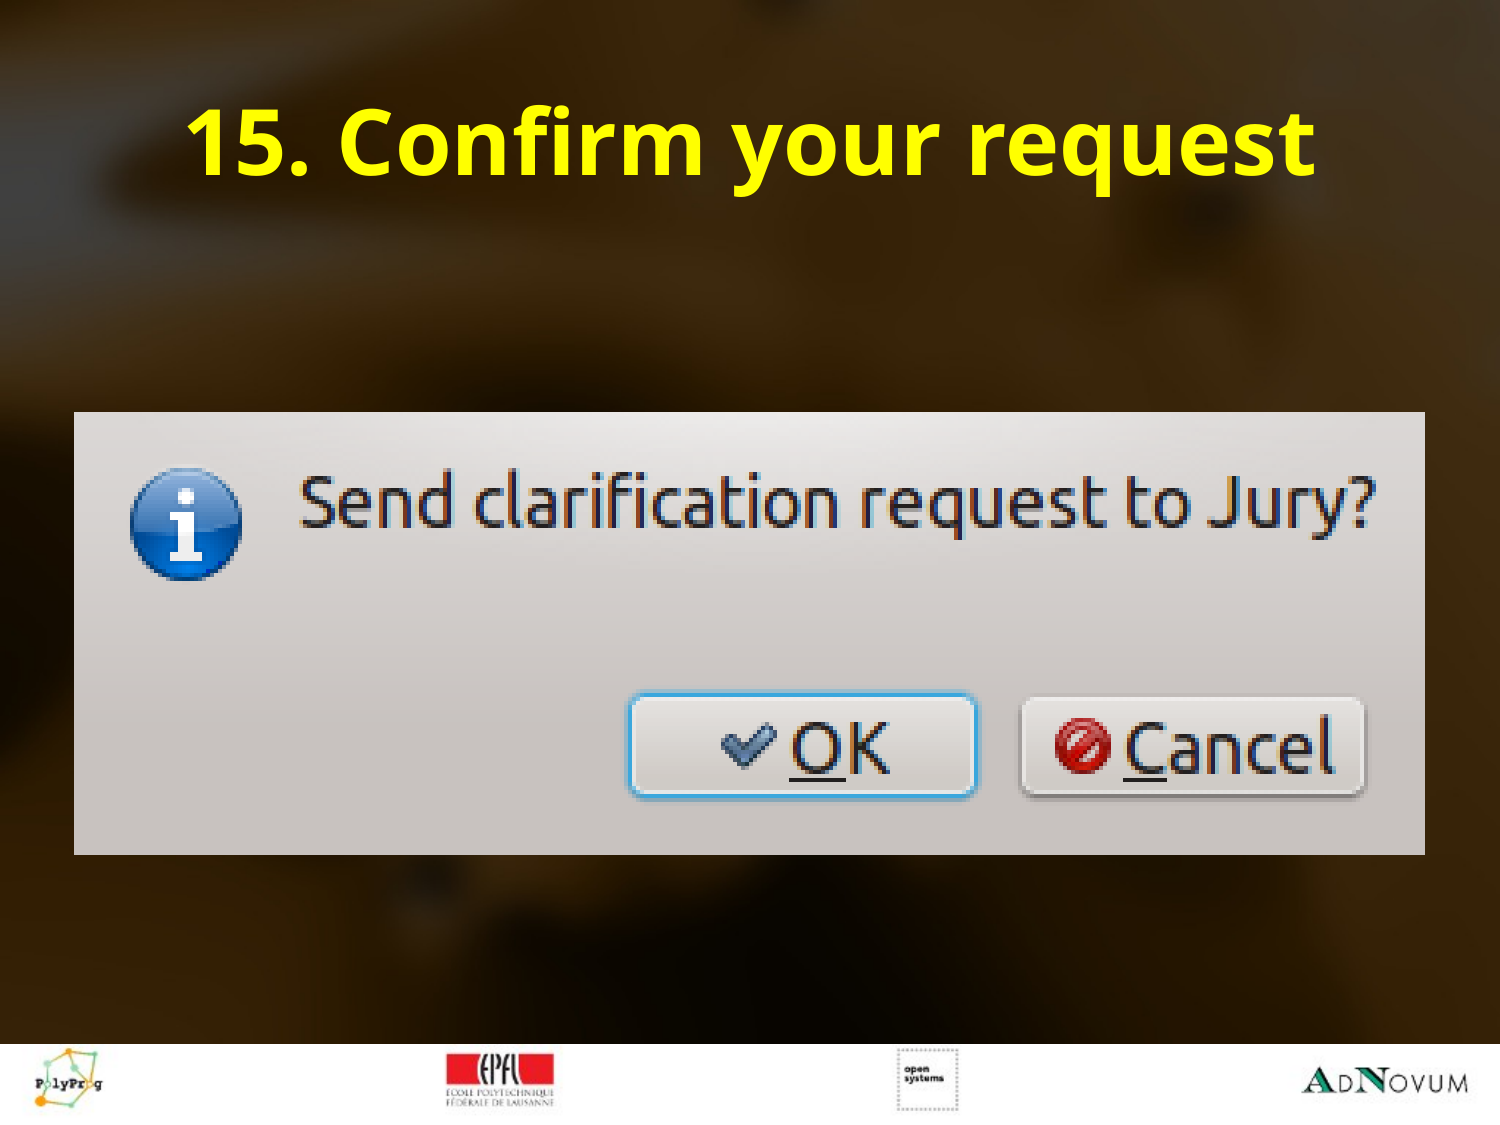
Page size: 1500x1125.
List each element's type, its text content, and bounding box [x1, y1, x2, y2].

title 15. Confirm your request [75, 45, 1425, 233]
picture [0, 0, 1500, 1120]
